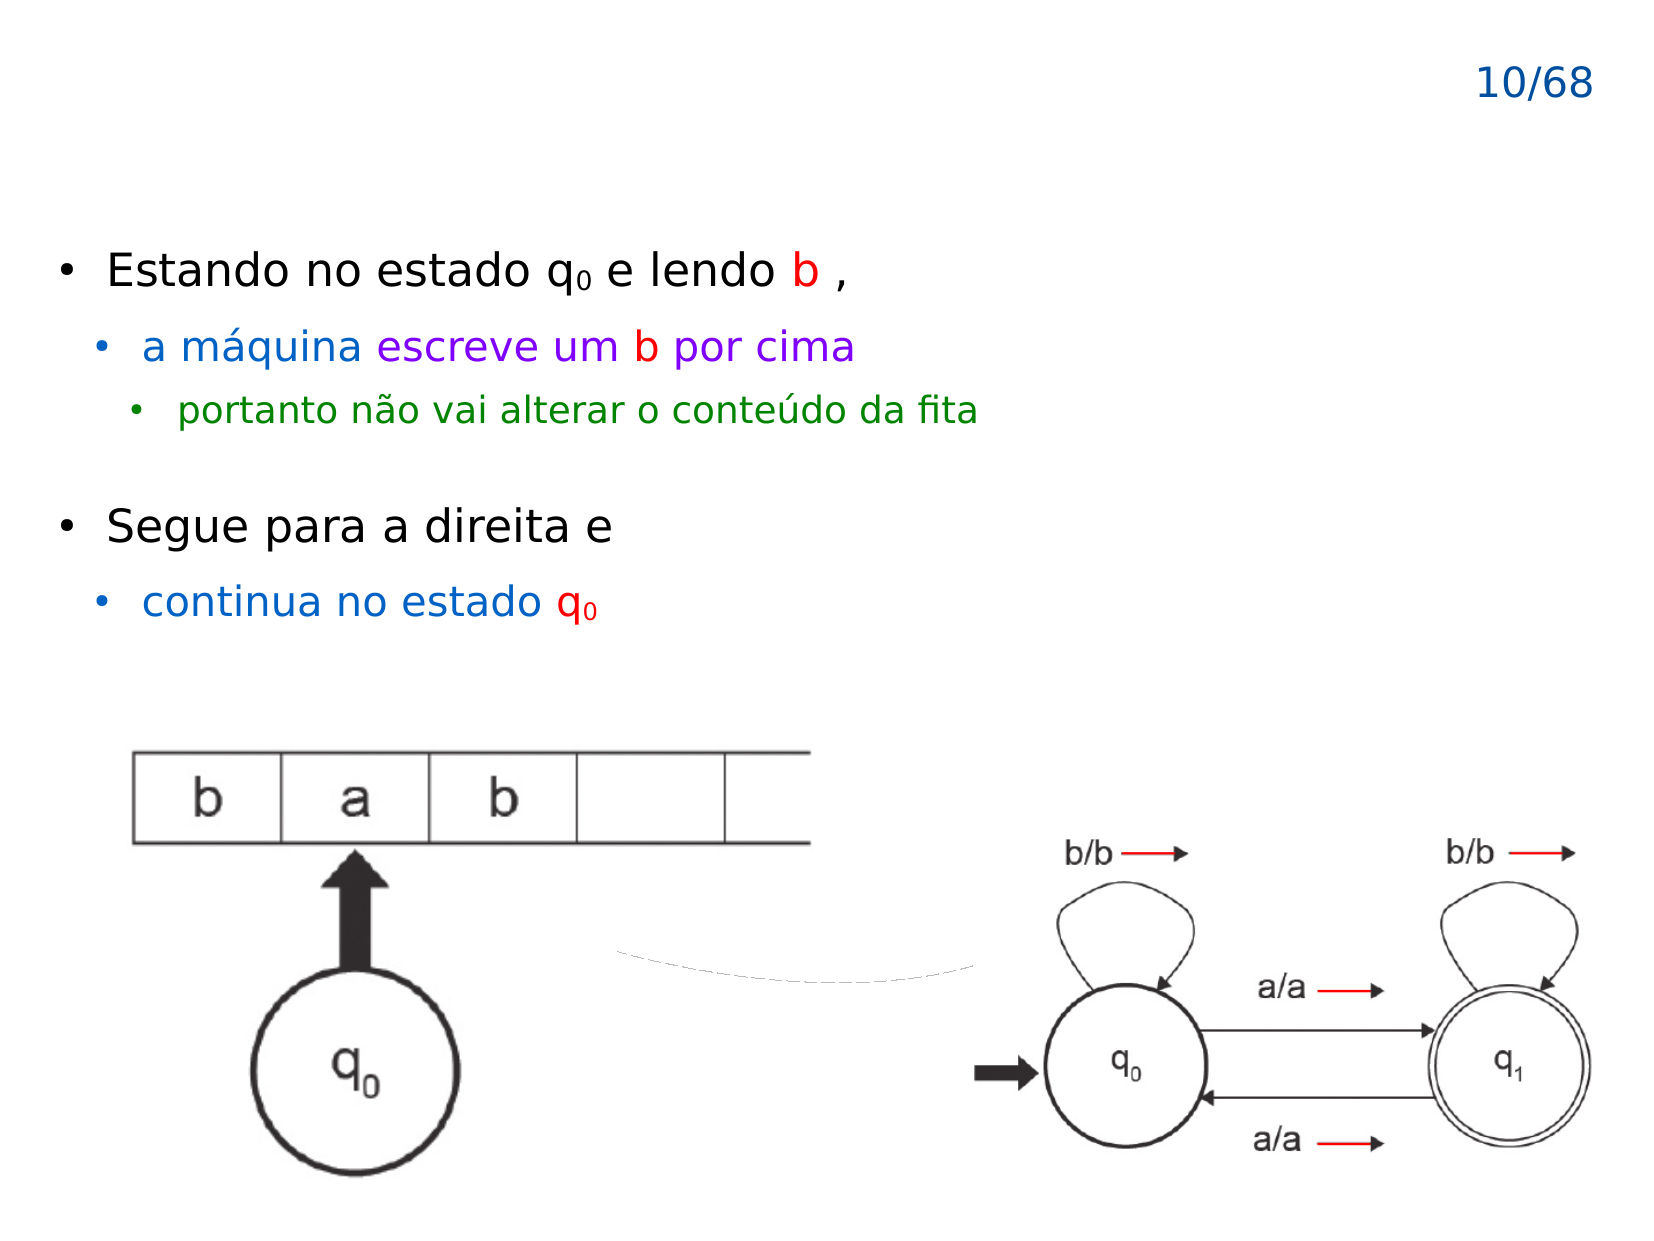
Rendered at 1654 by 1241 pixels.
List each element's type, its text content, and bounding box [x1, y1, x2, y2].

picture [972, 829, 1595, 1158]
picture [125, 743, 815, 1182]
list Estando no estado q0 e lendo b , a máquina escreve um b por cima portanto não vai alterar o conteúdo da fita Segue para a direita e continua no estado q0 [59, 236, 1595, 1211]
